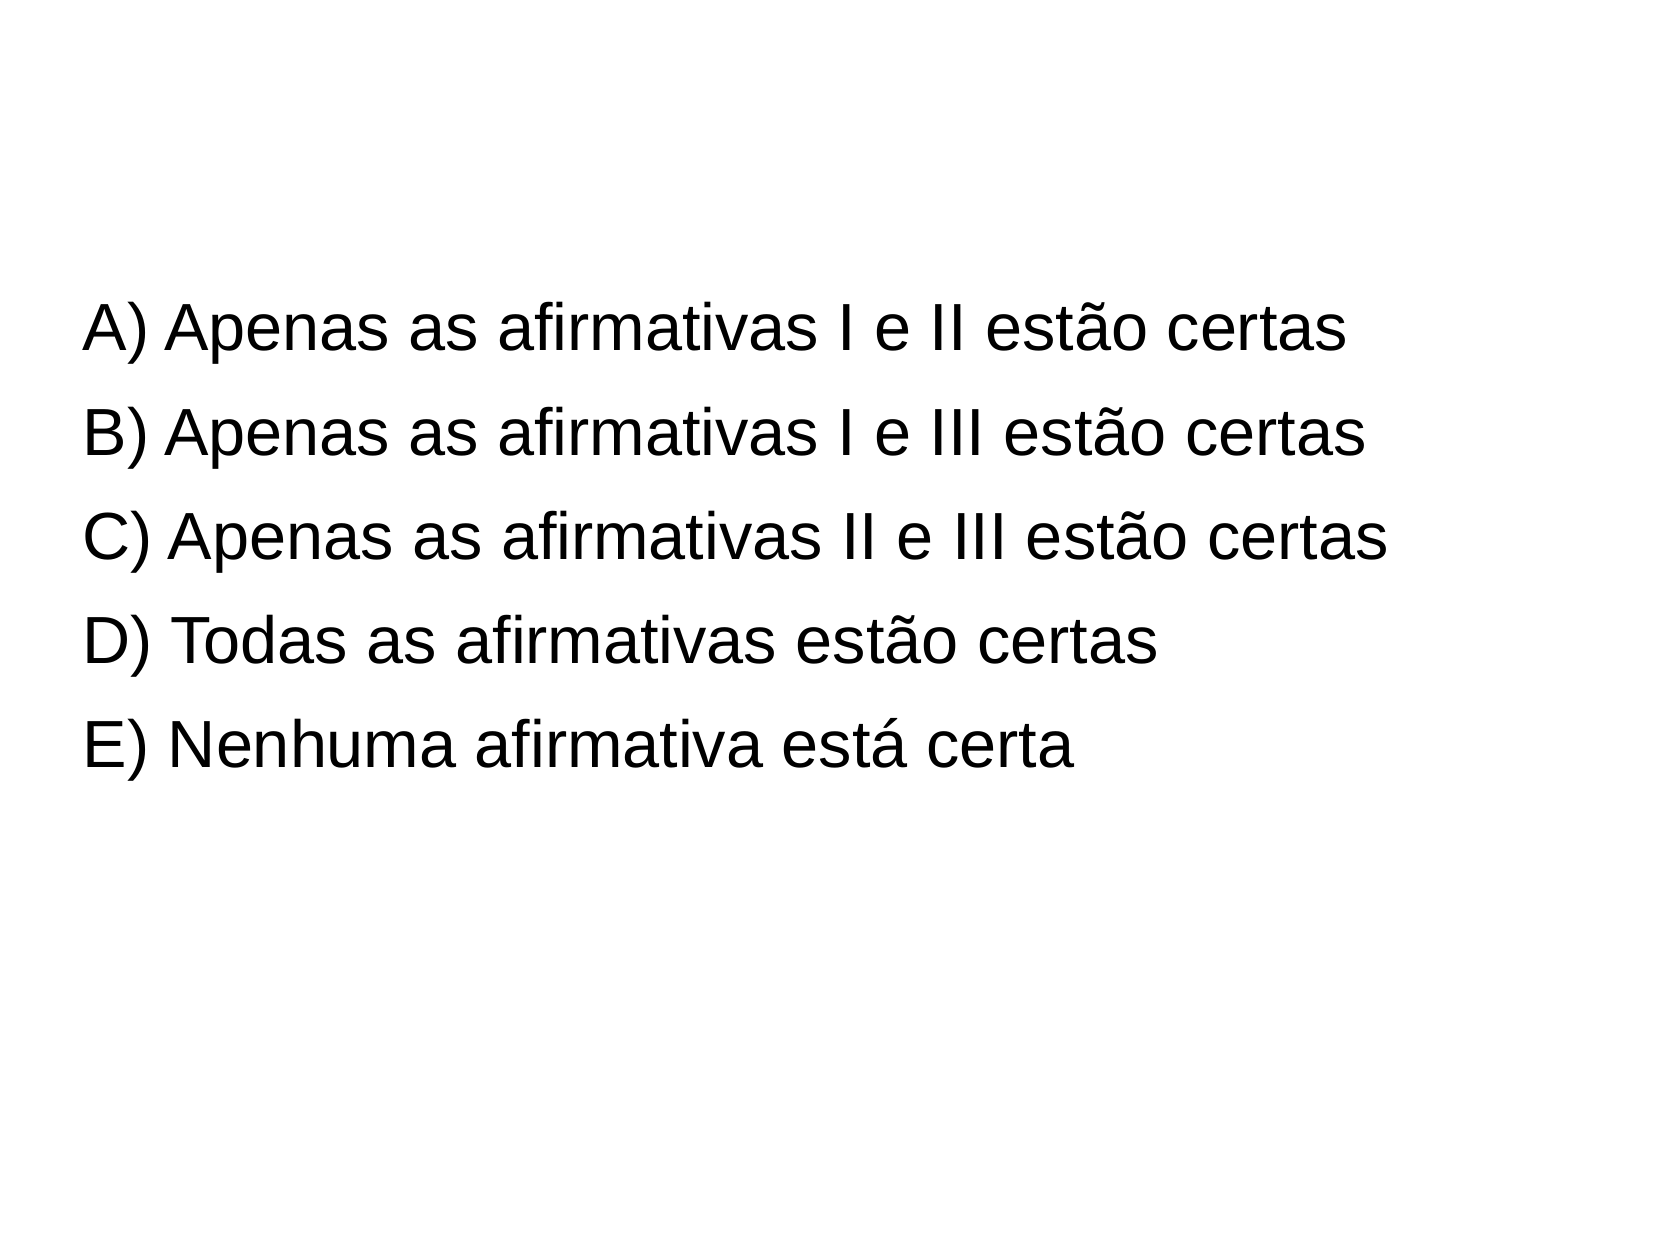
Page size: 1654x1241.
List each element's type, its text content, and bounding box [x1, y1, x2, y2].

list A) Apenas as afirmativas I e II estão certas B) Apenas as afirmativas I e III estão certas C) Apenas as afirmativas II e III estão certas D) Todas as afirmativas estão certas E) Nenhuma afirmativa está certa [82, 290, 1571, 1109]
